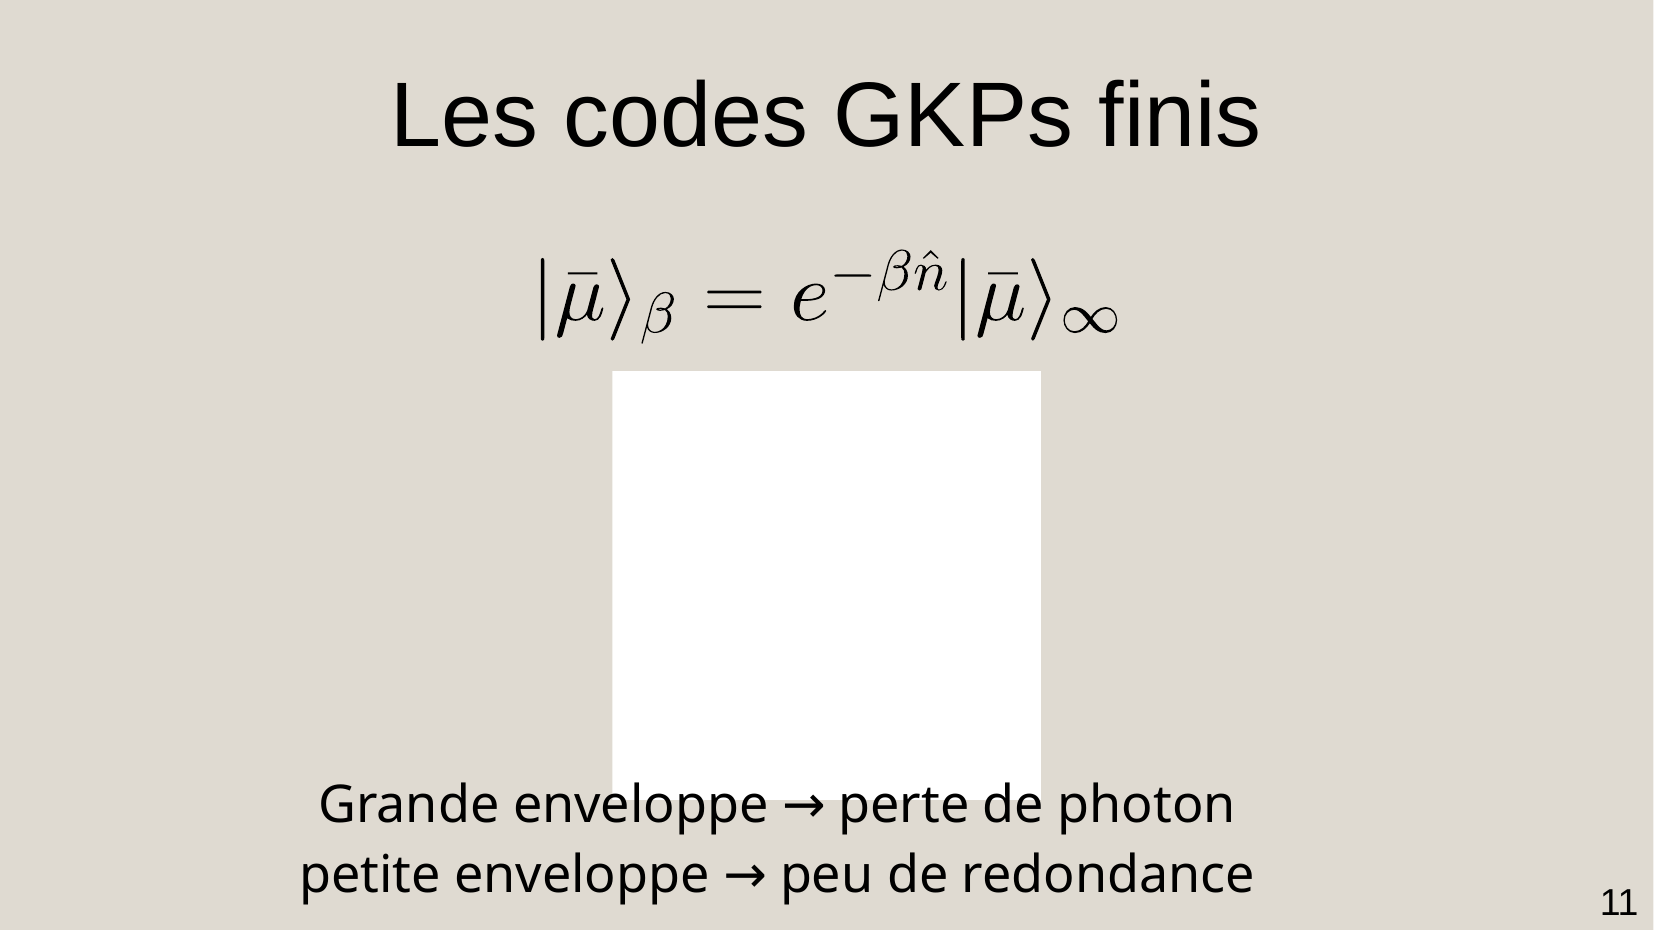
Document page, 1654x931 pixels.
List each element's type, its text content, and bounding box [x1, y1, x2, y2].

title Grande enveloppe → perte de photon petite enveloppe → peu de redondance [33, 759, 1522, 916]
picture [517, 238, 1136, 356]
picture [612, 371, 1042, 759]
title Les codes GKPs finis [82, 37, 1571, 193]
text_box <number> [1509, 873, 1654, 931]
